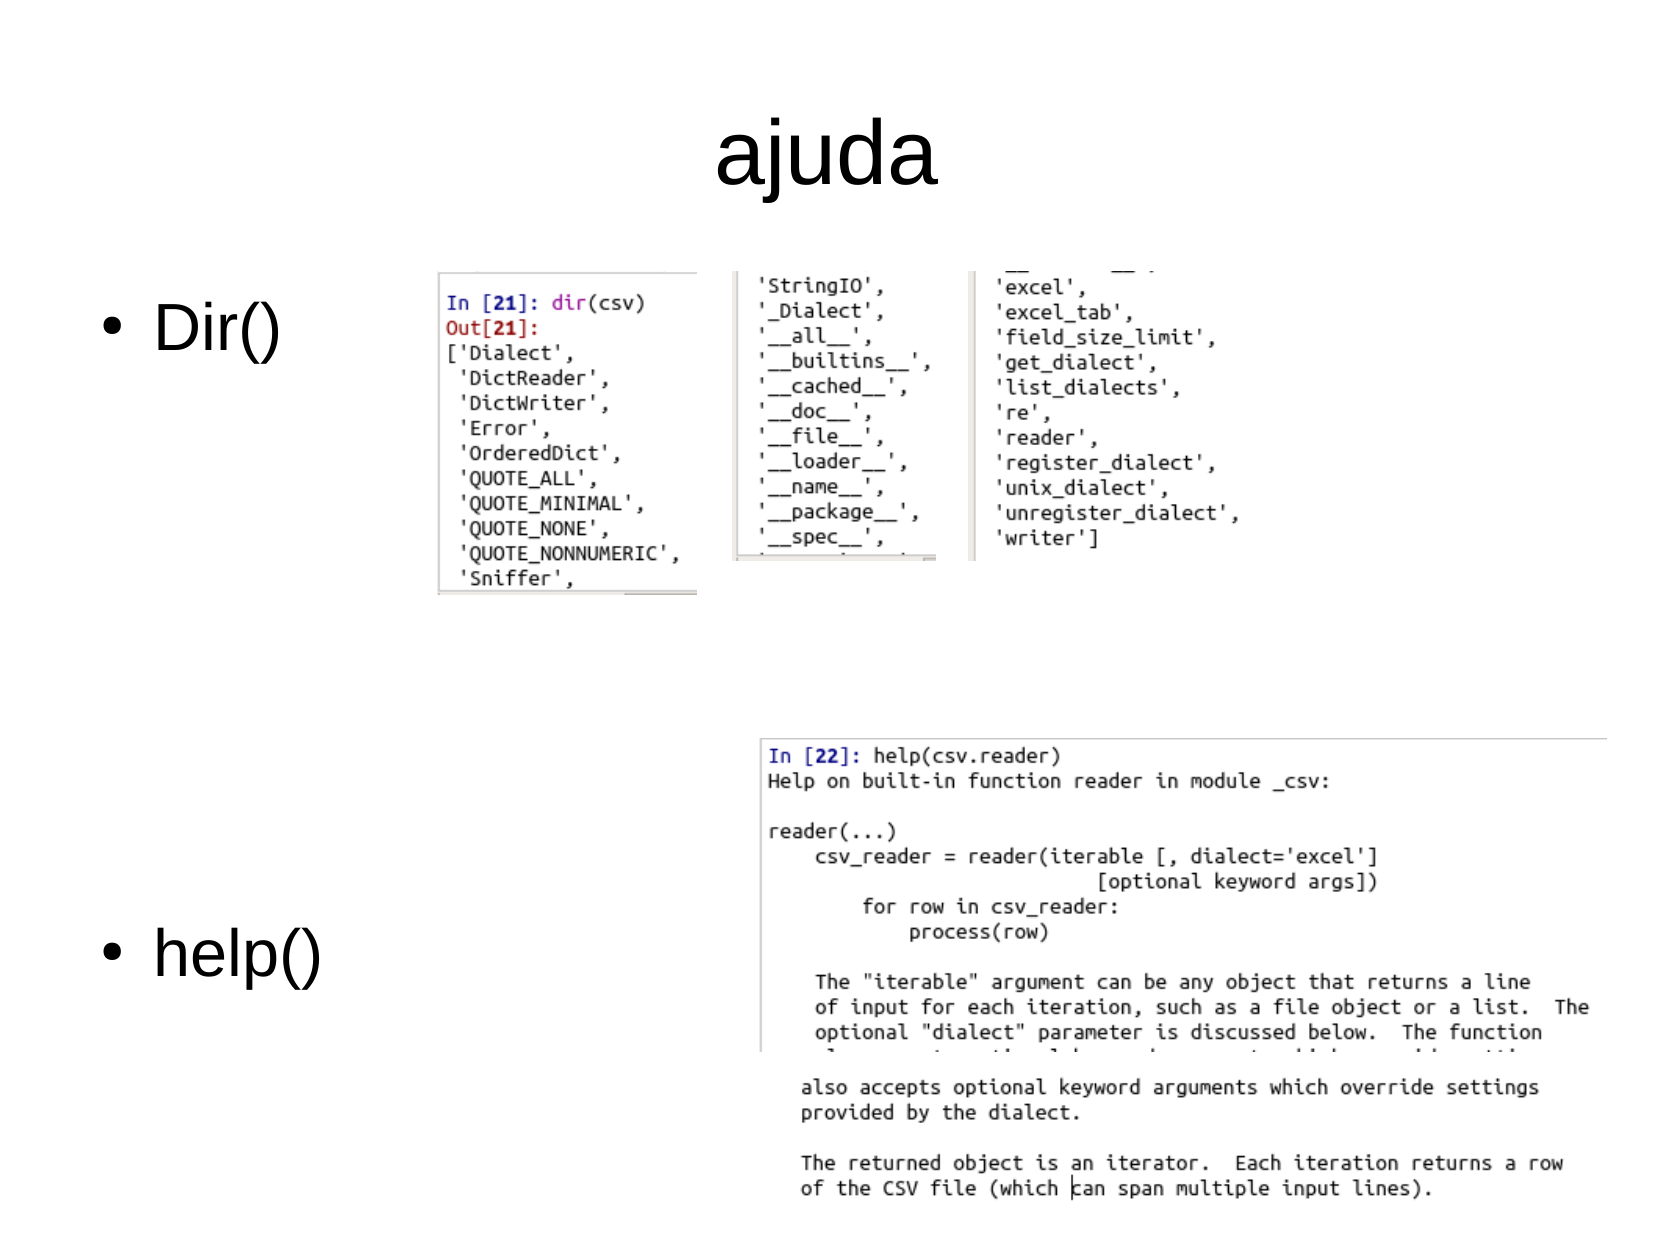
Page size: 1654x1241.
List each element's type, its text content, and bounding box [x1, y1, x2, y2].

title ajuda [82, 49, 1571, 257]
picture [759, 738, 1607, 1052]
picture [765, 1074, 1583, 1224]
picture [732, 271, 936, 561]
list Dir() help() [82, 290, 1571, 1010]
picture [968, 271, 1255, 561]
picture [437, 271, 697, 596]
